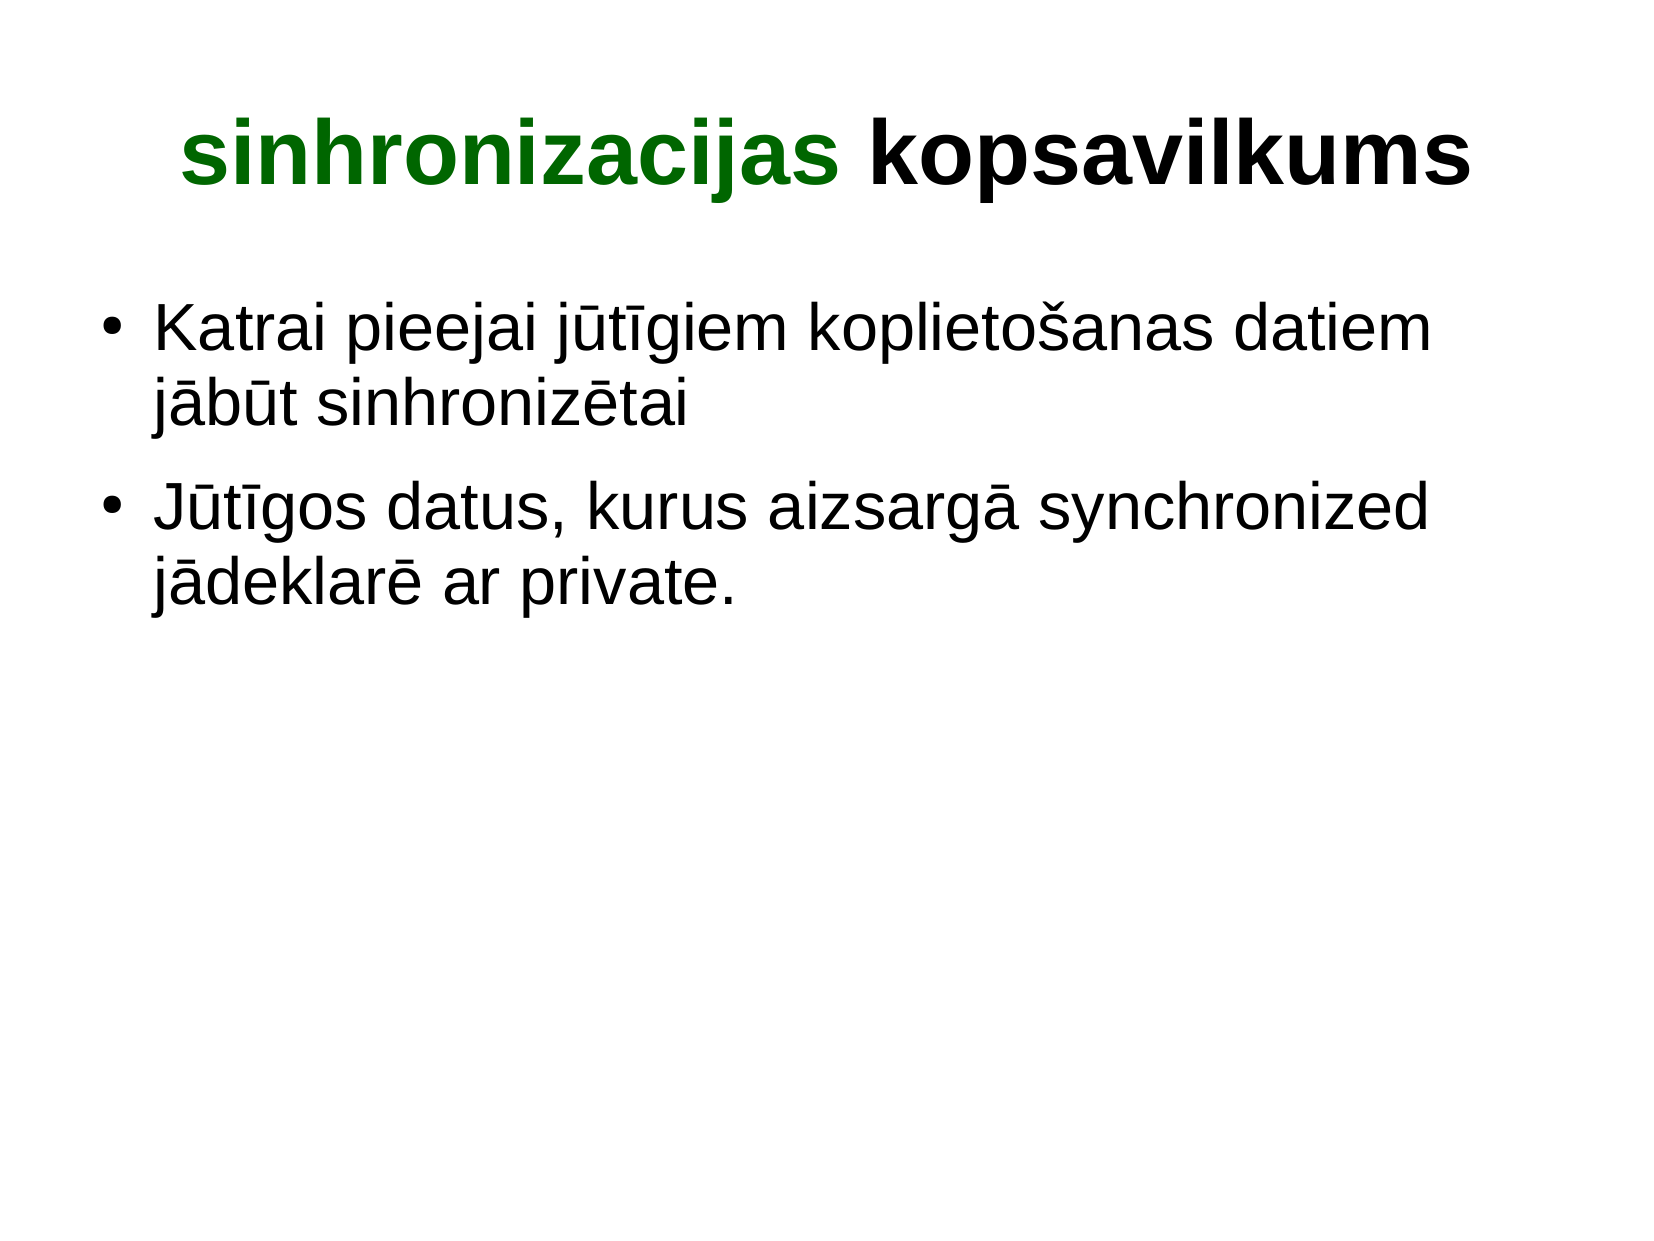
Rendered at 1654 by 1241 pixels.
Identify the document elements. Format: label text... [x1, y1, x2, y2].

list Katrai pieejai jūtīgiem koplietošanas datiem jābūt sinhronizētai Jūtīgos datus, kurus aizsargā synchronized jādeklarē ar private. [82, 290, 1538, 1010]
title sinhronizacijas kopsavilkums [82, 49, 1571, 257]
